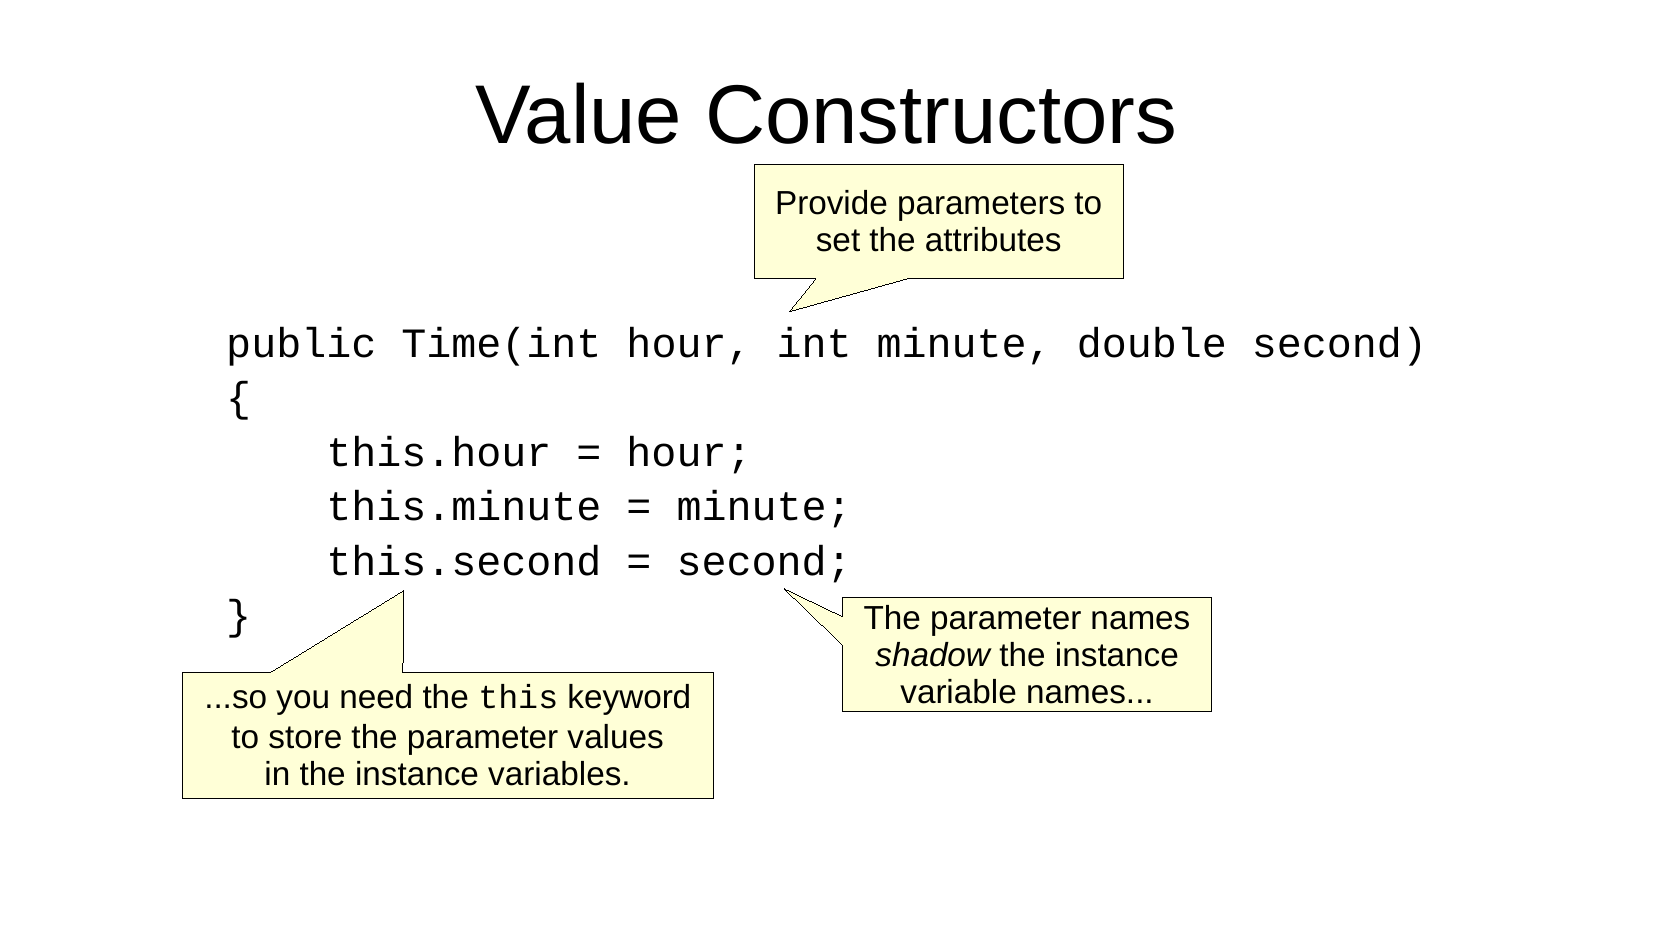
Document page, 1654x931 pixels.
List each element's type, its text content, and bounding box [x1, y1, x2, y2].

text_box The parameter names shadow the instance variable names... [784, 588, 1212, 712]
text_box public Time(int hour, int minute, double second) { this.hour = hour; this.minute = minute; this.second = second; } [211, 308, 1486, 650]
text_box ...so you need the this keyword to store the parameter values in the instance variables. [182, 590, 714, 799]
text_box Provide parameters to set the attributes [754, 164, 1124, 312]
title Value Constructors [82, 37, 1571, 193]
